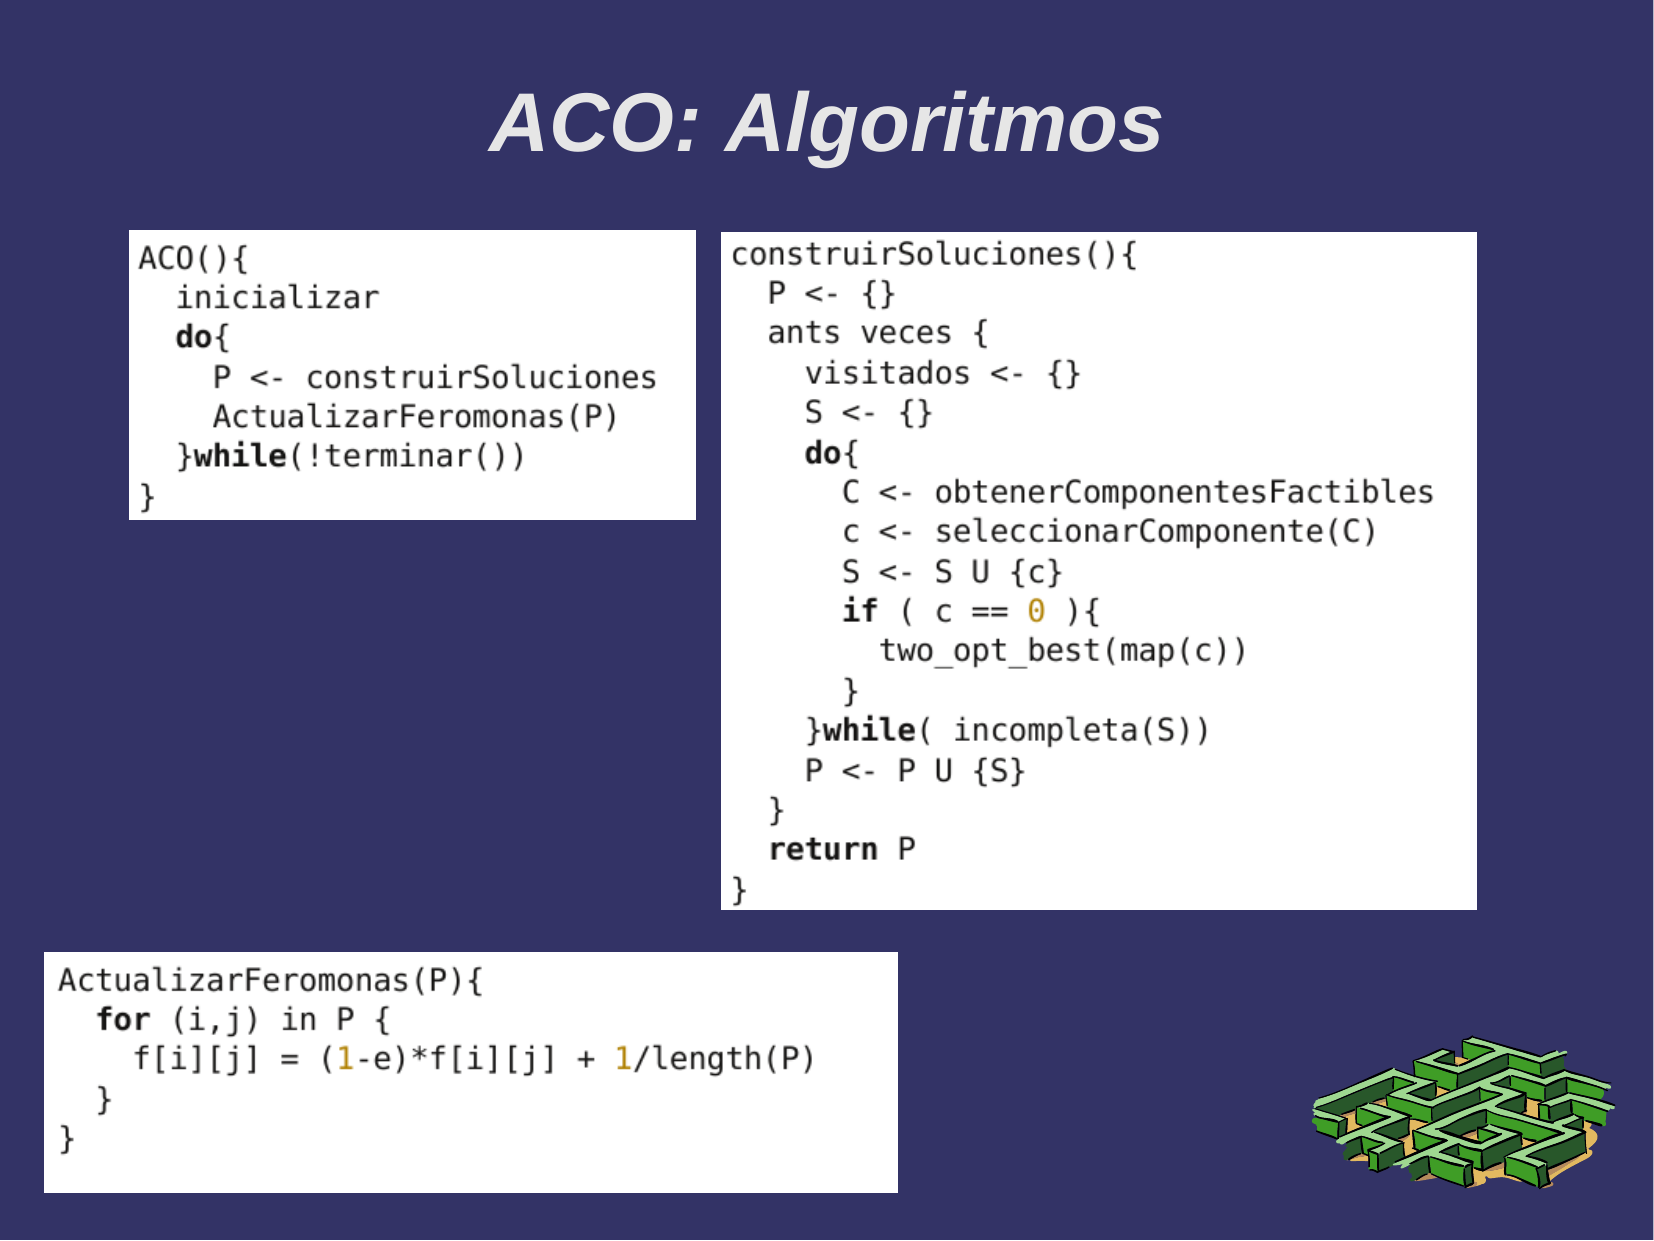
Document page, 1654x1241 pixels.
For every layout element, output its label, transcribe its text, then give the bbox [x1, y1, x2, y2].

picture [721, 232, 1477, 910]
title ACO: Algoritmos [121, 19, 1534, 227]
picture [129, 230, 696, 520]
picture [44, 952, 898, 1193]
